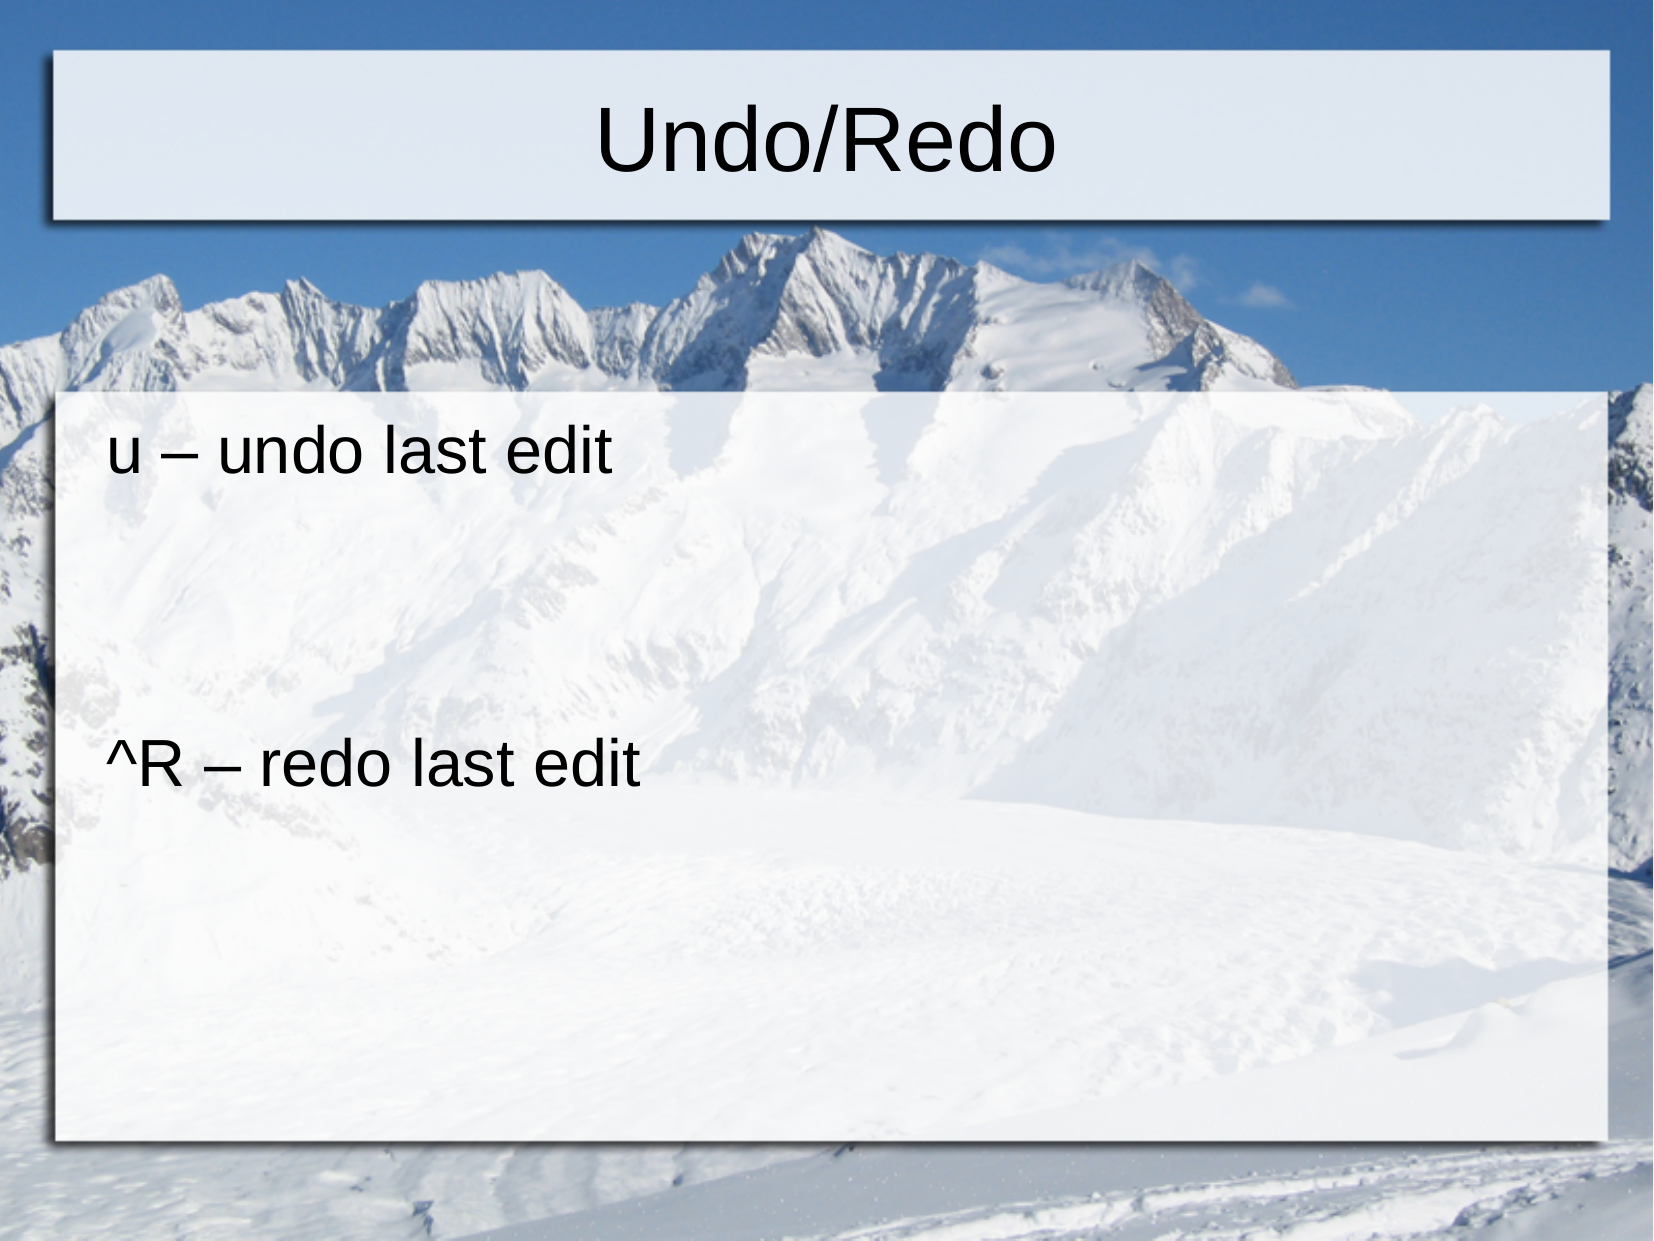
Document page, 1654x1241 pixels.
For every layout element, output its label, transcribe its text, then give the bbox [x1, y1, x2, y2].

title Undo/Redo [58, 61, 1594, 219]
picture [0, 0, 1654, 1241]
list u – undo last edit ^R – redo last edit [88, 413, 812, 1126]
